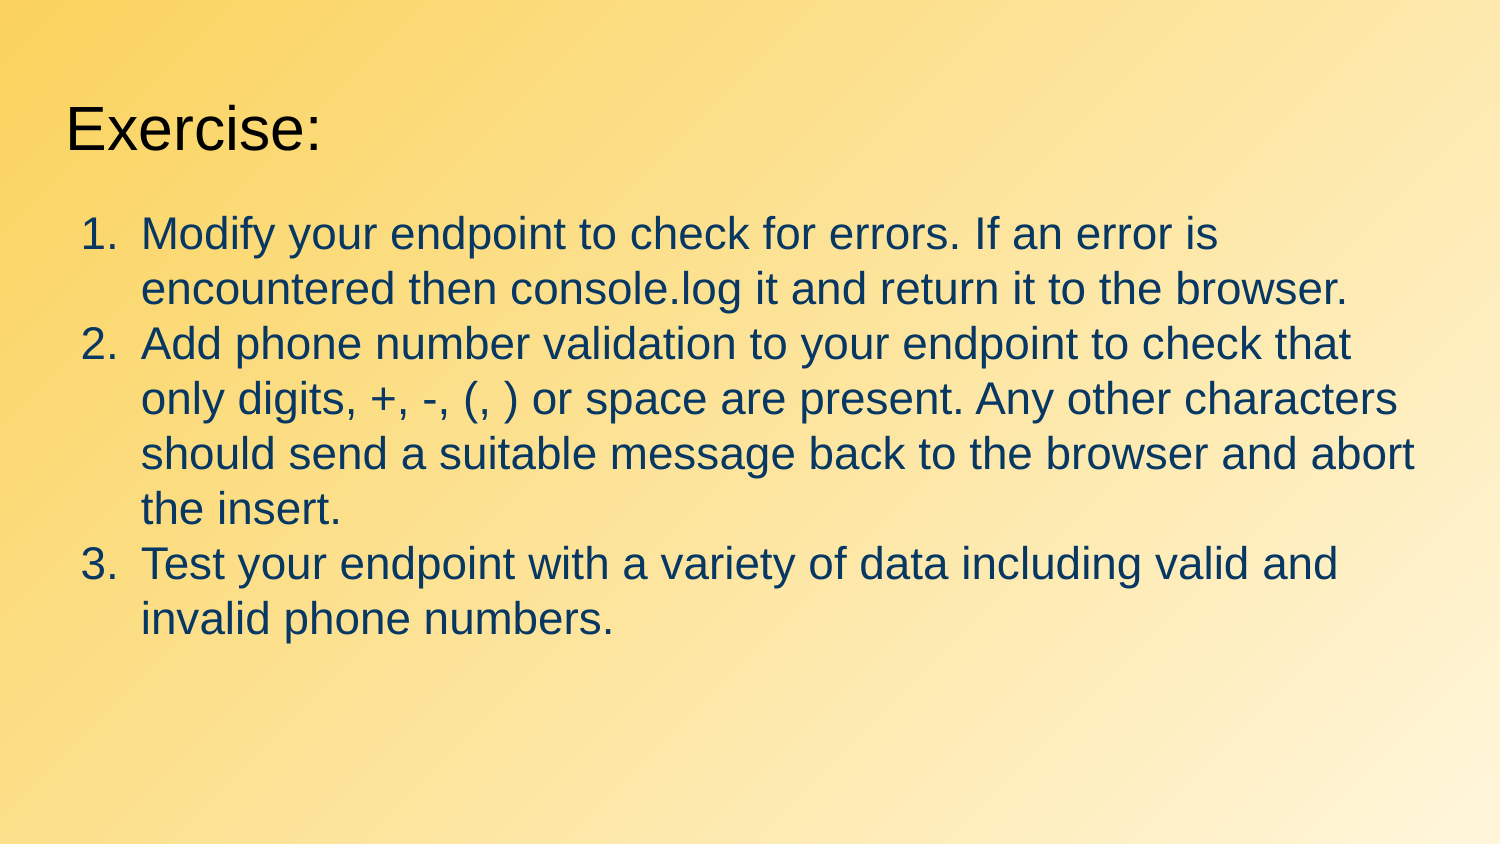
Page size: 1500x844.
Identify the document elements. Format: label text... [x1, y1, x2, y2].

text_box Modify your endpoint to check for errors. If an error is encountered then console.log it and return it to the browser. Add phone number validation to your endpoint to check that only digits, +, -, (, ) or space are present. Any other characters should send a suitable message back to the browser and abort the insert. Test your endpoint with a variety of data including valid and invalid phone numbers. [51, 189, 1449, 750]
text_box Exercise: [51, 72, 1449, 167]
